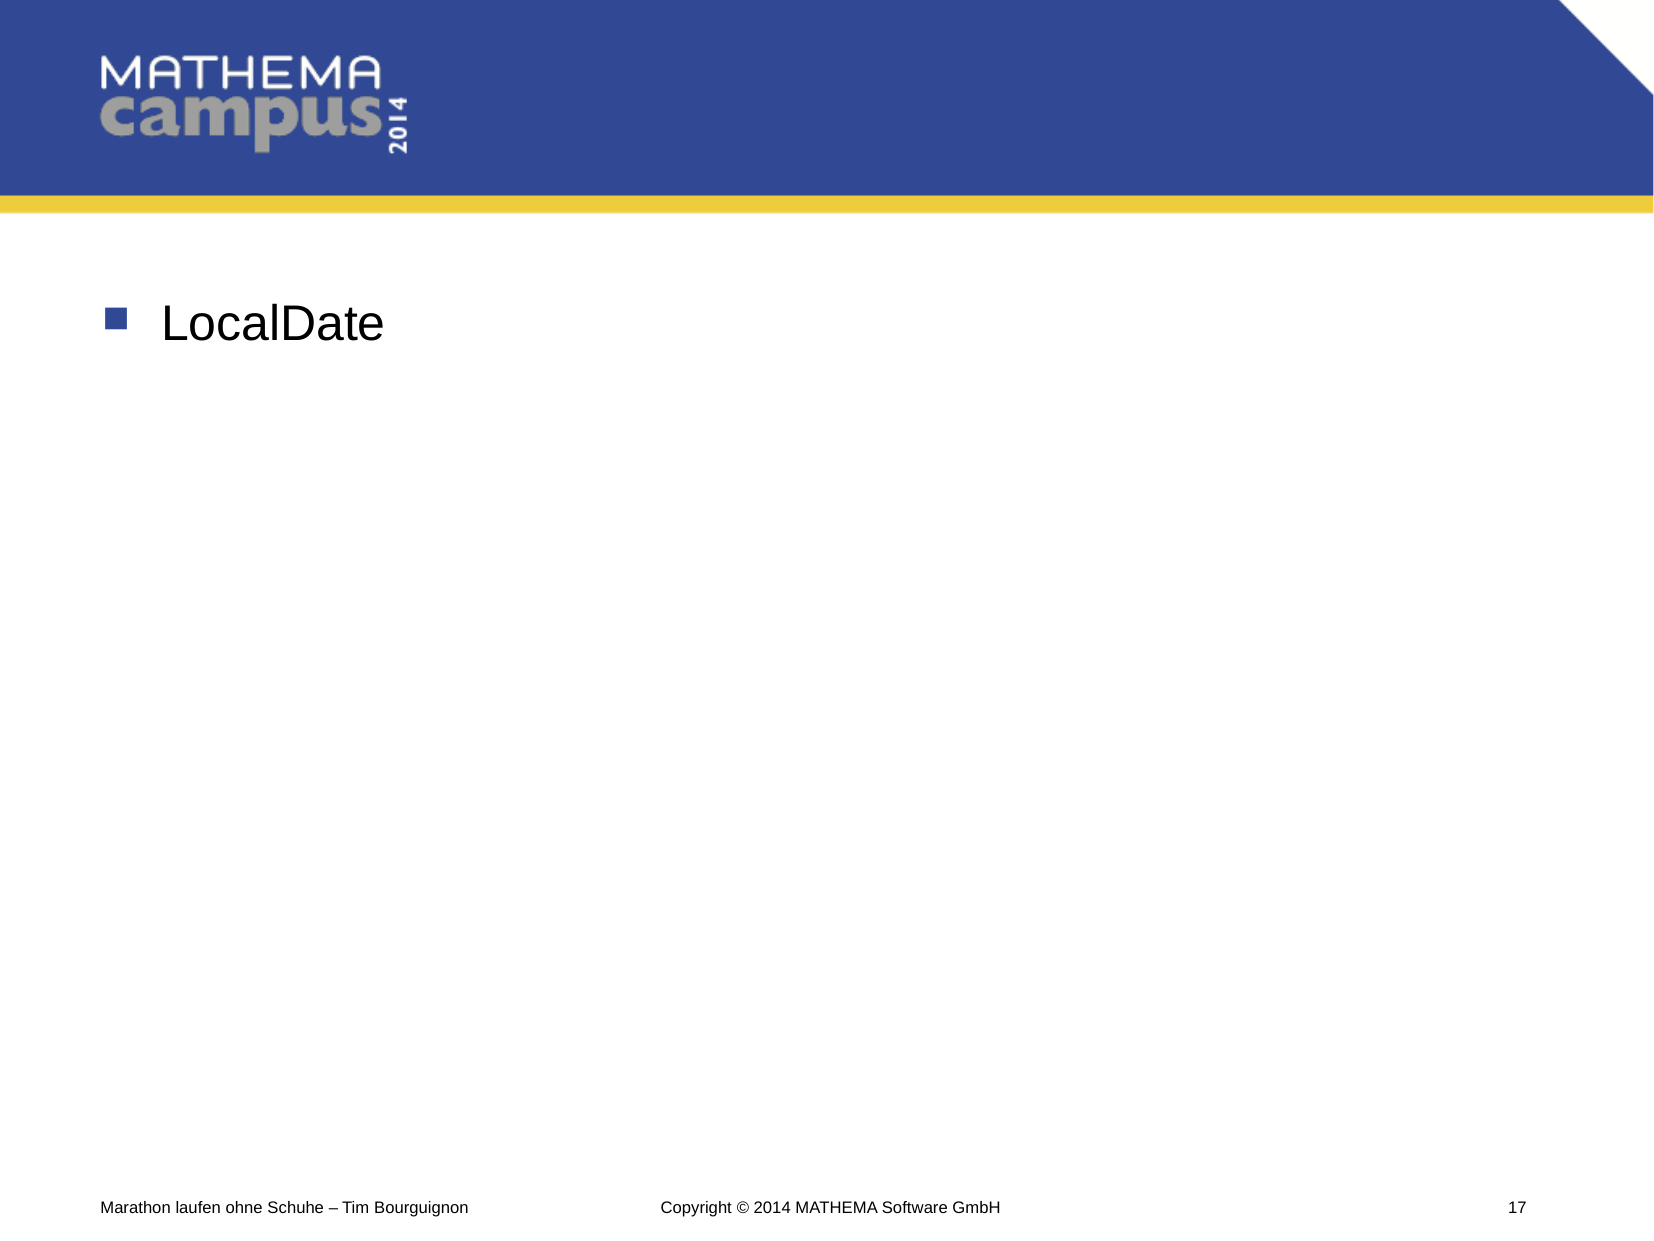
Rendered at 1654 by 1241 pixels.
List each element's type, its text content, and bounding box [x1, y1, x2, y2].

picture [0, 0, 1654, 217]
list LocalDate [101, 295, 1528, 1139]
